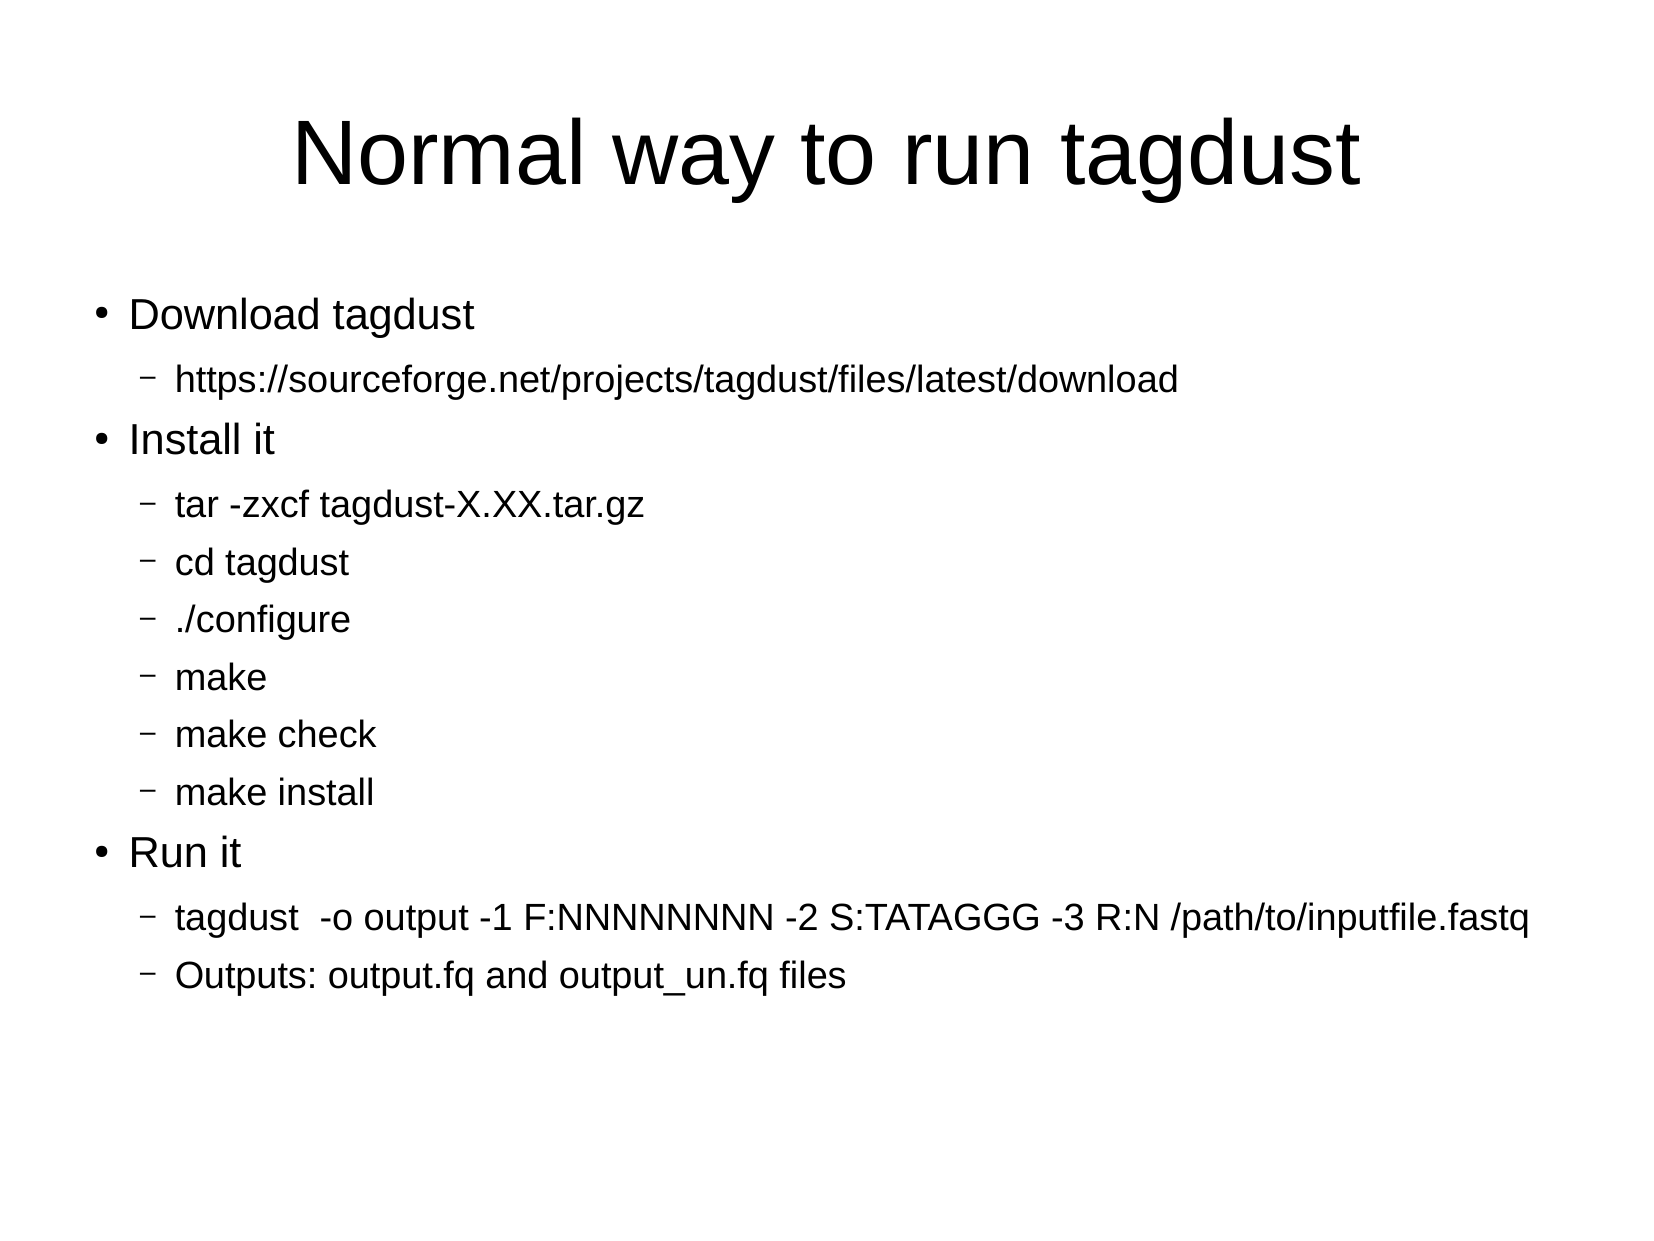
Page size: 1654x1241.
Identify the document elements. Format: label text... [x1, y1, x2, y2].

title Normal way to run tagdust [82, 49, 1571, 257]
list Download tagdust https://sourceforge.net/projects/tagdust/files/latest/download Install it tar -zxcf tagdust-X.XX.tar.gz cd tagdust ./configure make make check make install Run it tagdust -o output -1 F:NNNNNNNN -2 S:TATAGGG -3 R:N /path/to/inputfile.fastq Outputs: output.fq and output_un.fq files [82, 290, 1571, 1010]
